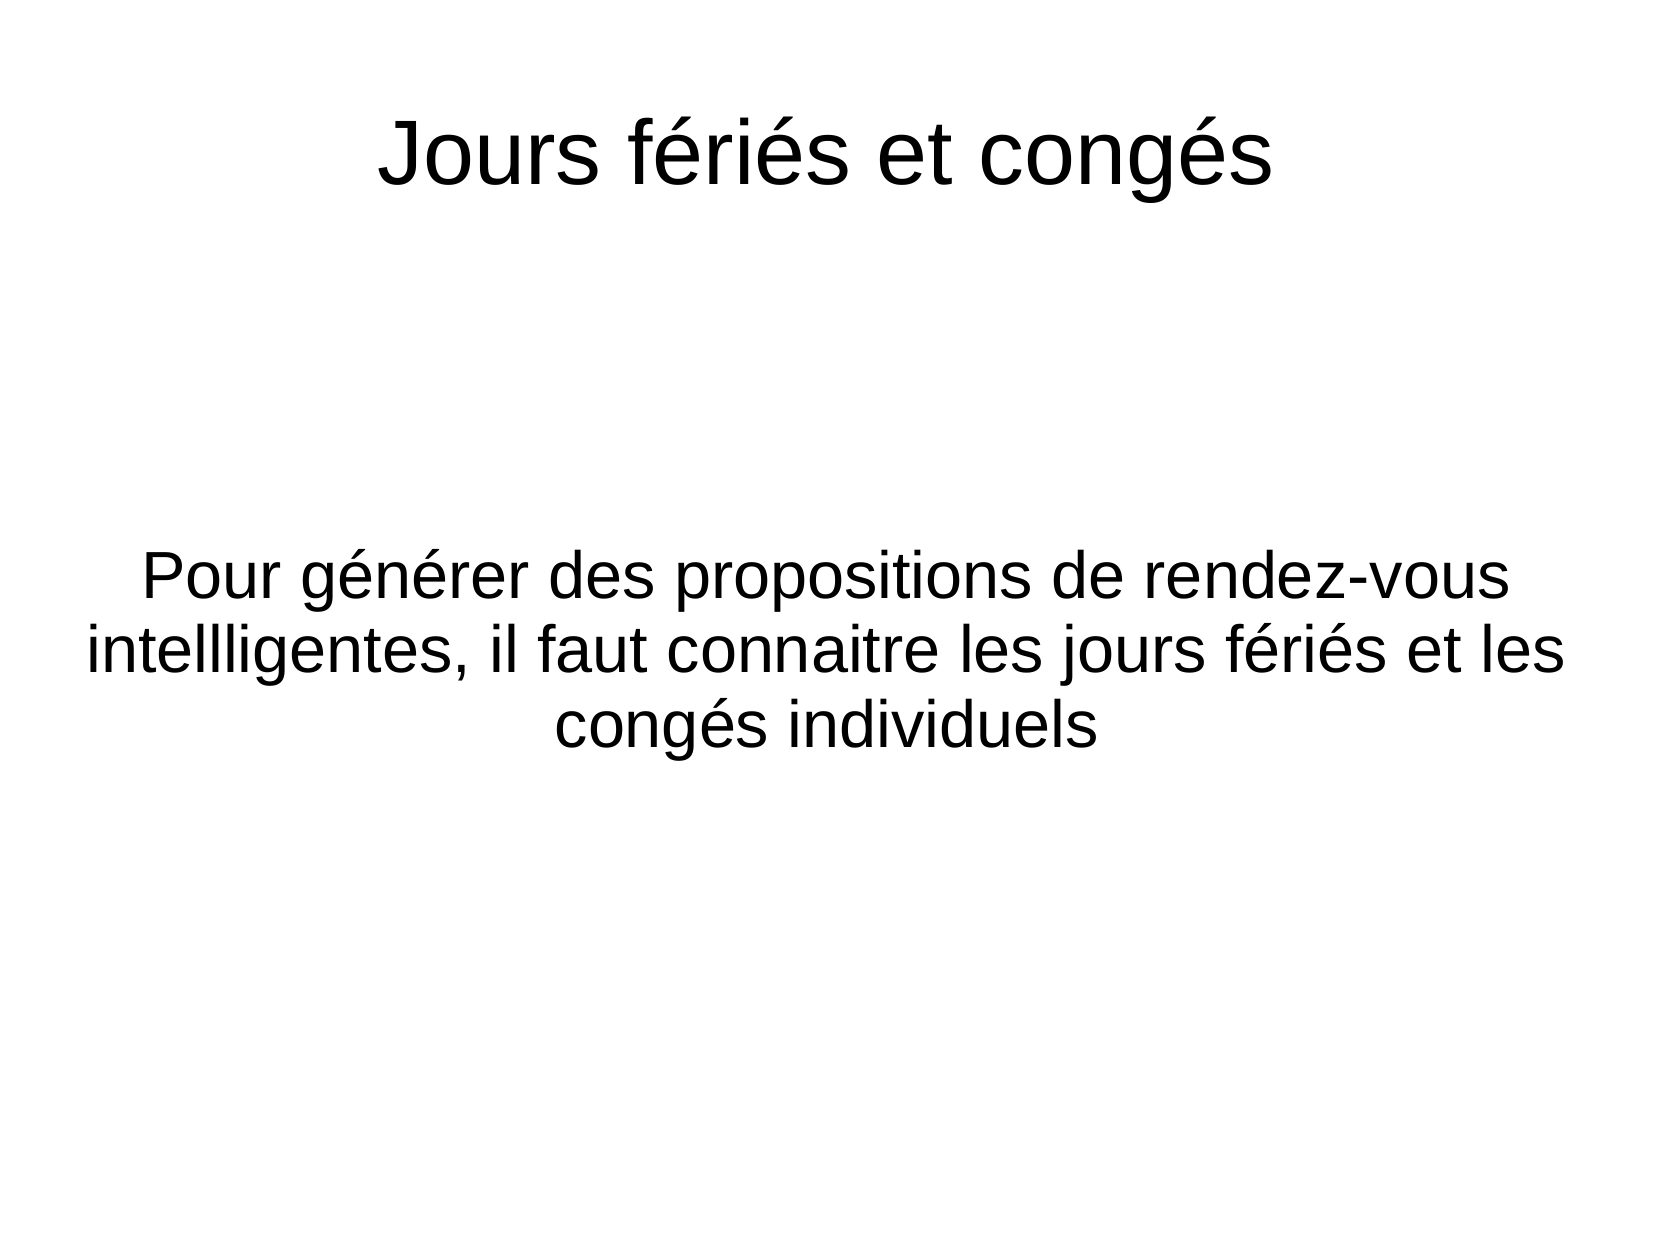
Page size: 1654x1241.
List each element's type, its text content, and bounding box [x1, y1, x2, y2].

title Jours fériés et congés [82, 49, 1571, 257]
subtitle Pour générer des propositions de rendez-vous intellligentes, il faut connaitre les jours fériés et les congés individuels [82, 290, 1571, 1010]
